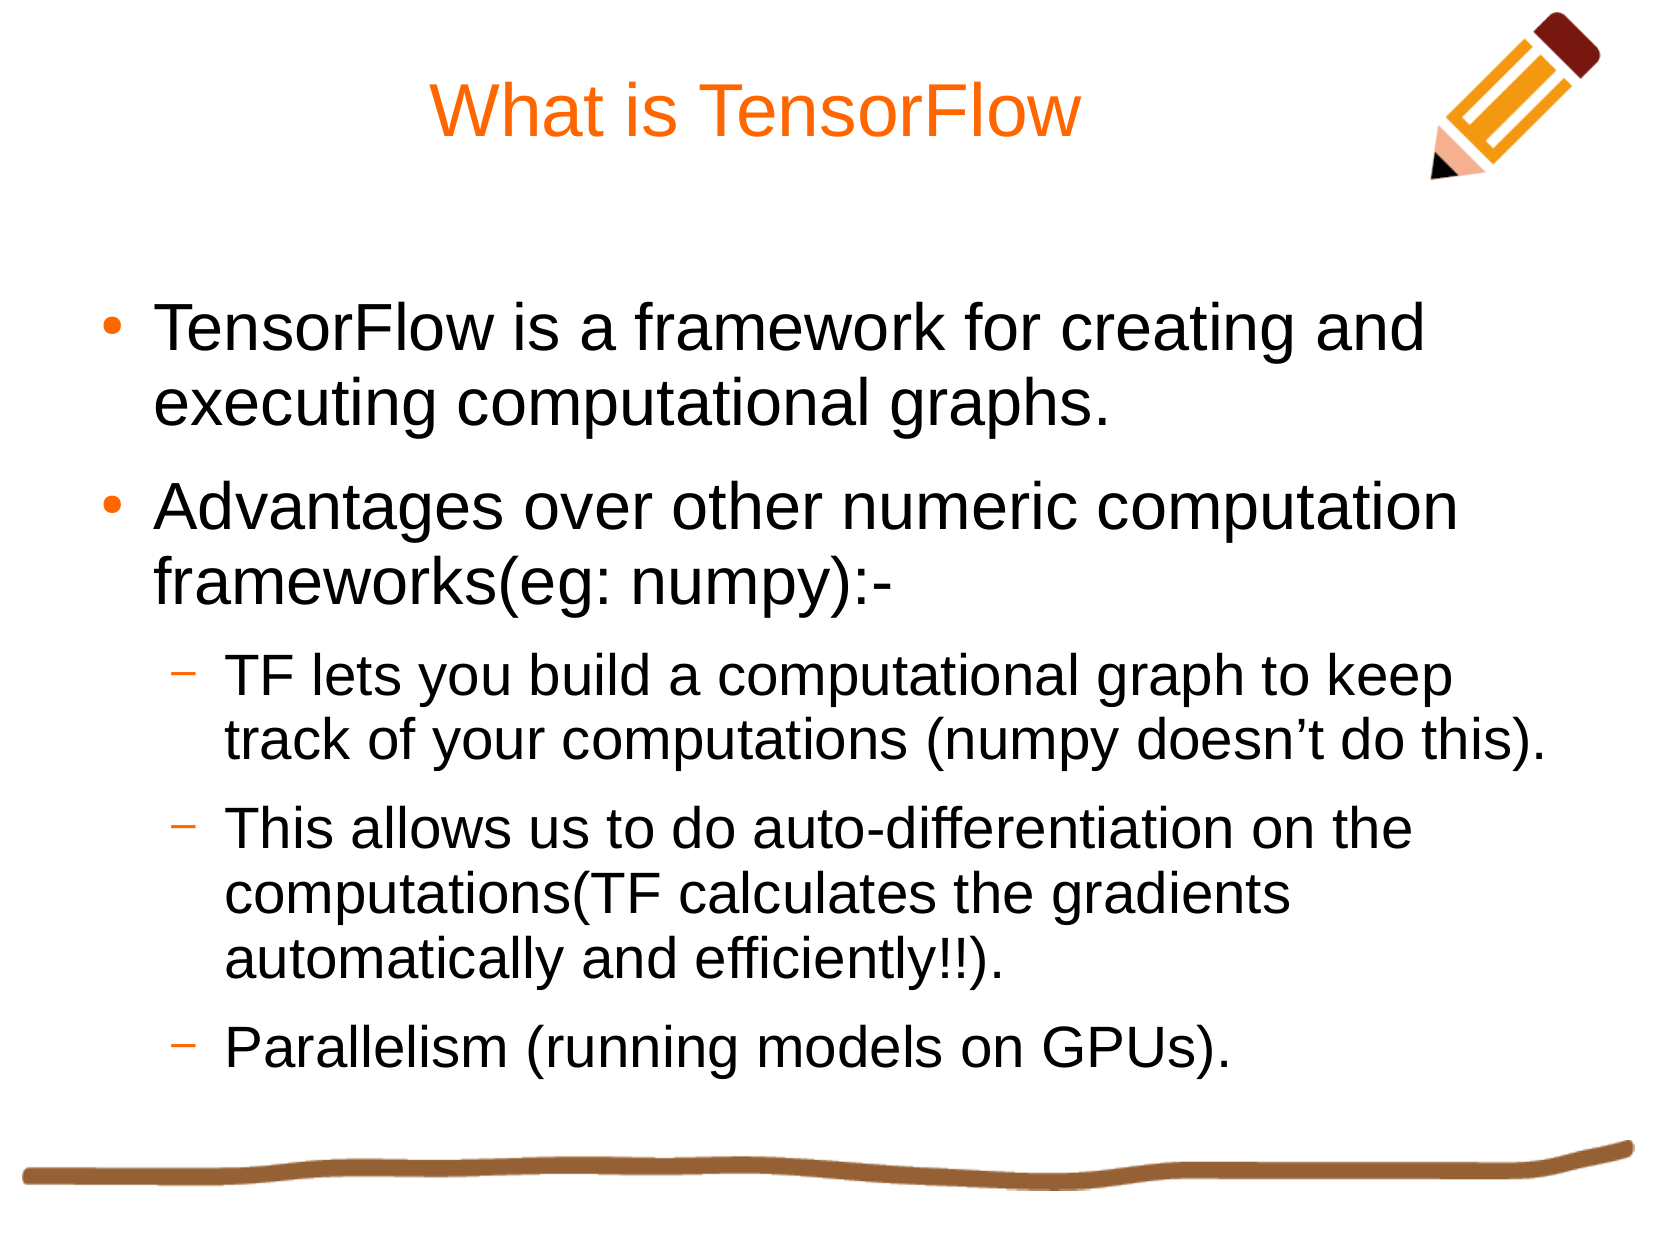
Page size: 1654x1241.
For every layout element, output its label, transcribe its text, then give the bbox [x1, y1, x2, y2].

list TensorFlow is a framework for creating and executing computational graphs. Advantages over other numeric computation frameworks(eg: numpy):- TF lets you build a computational graph to keep track of your computations (numpy doesn’t do this). This allows us to do auto-differentiation on the computations(TF calculates the gradients automatically and efficiently!!). Parallelism (running models on GPUs). [82, 290, 1571, 1122]
title What is TensorFlow [82, 49, 1430, 172]
picture [1430, 12, 1601, 181]
picture [22, 1140, 1635, 1191]
